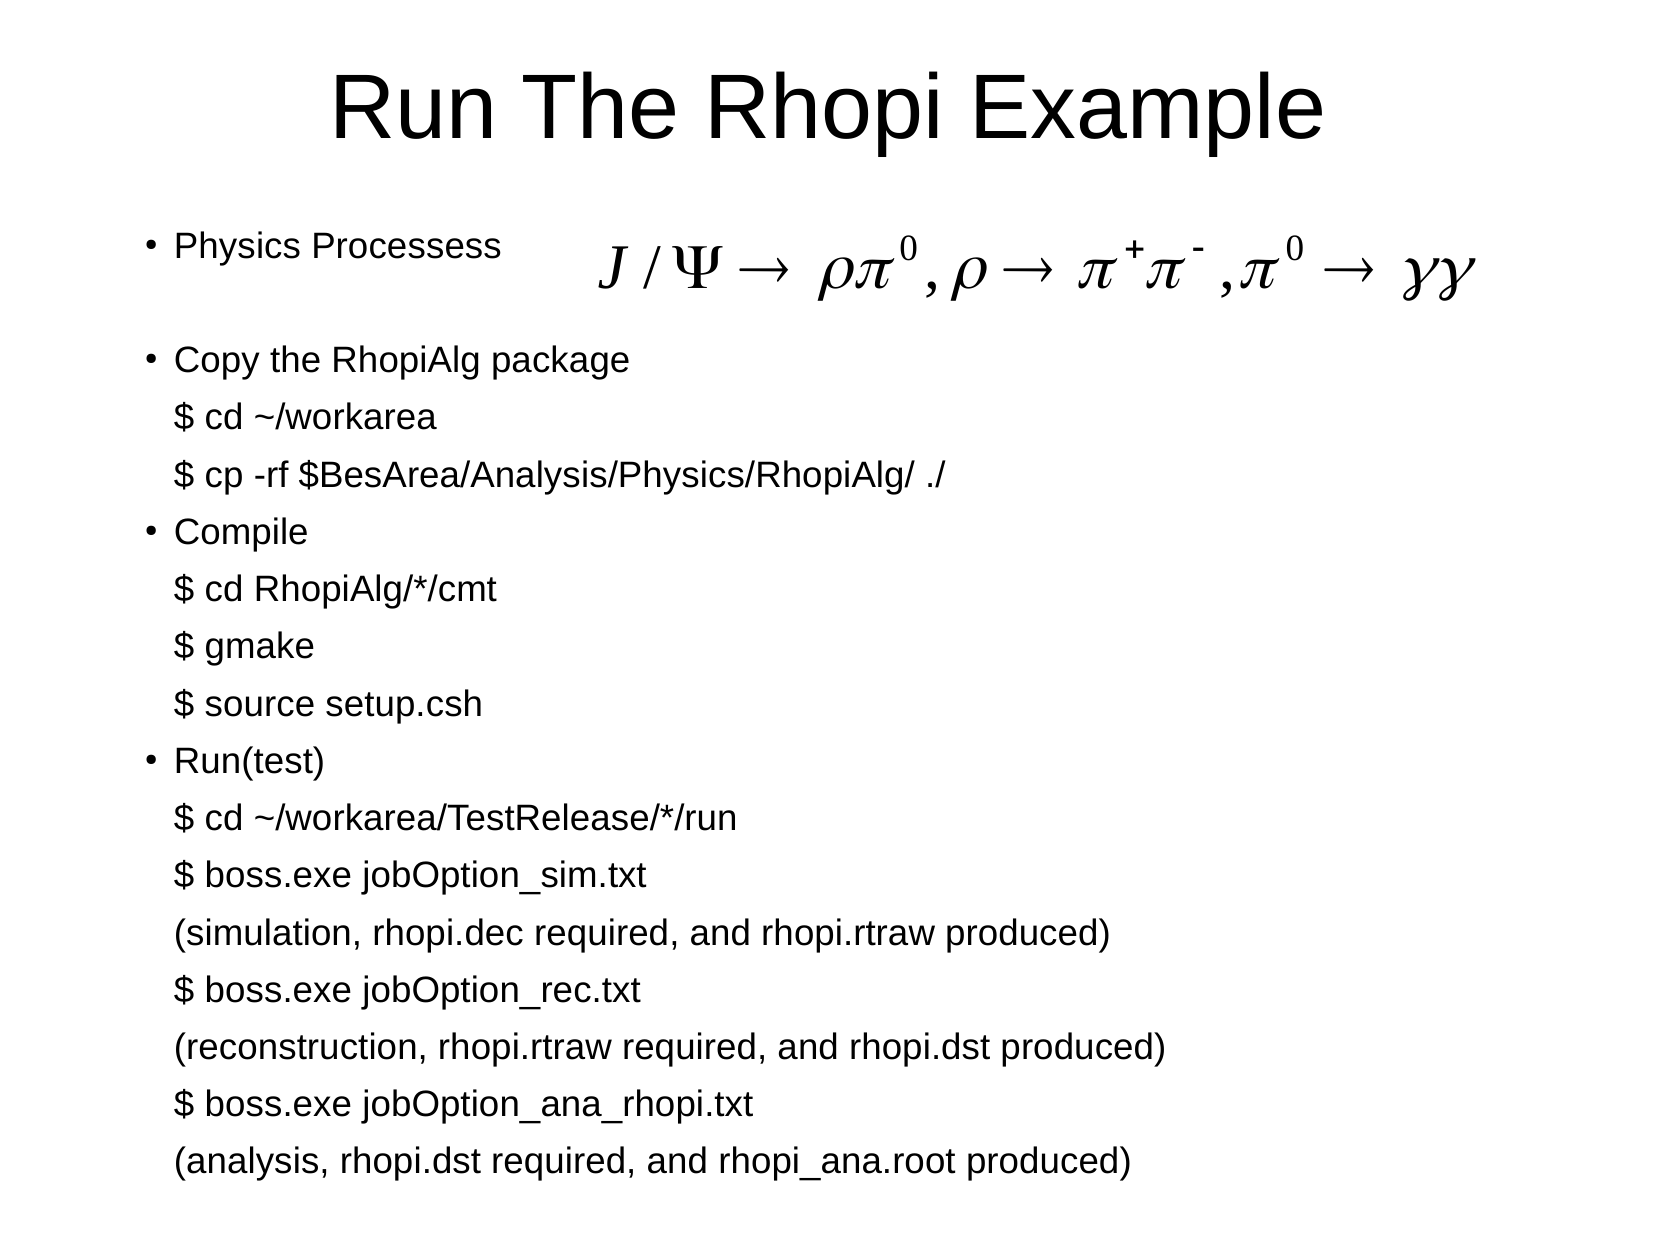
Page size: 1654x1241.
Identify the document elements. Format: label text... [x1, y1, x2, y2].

chart [585, 219, 1473, 316]
title Run The Rhopi Example [112, 49, 1546, 166]
list Physics Processess Copy the RhopiAlg package $ cd ~/workarea $ cp -rf $BesArea/Analysis/Physics/RhopiAlg/ ./ Compile $ cd RhopiAlg/*/cmt $ gmake $ source setup.csh Run(test) $ cd ~/workarea/TestRelease/*/run $ boss.exe jobOption_sim.txt (simulation, rhopi.dec required, and rhopi.rtraw produced) $ boss.exe jobOption_rec.txt (reconstruction, rhopi.rtraw required, and rhopi.dst produced) $ boss.exe jobOption_ana_rhopi.txt (analysis, rhopi.dst required, and rhopi_ana.root produced) [135, 225, 1526, 1186]
